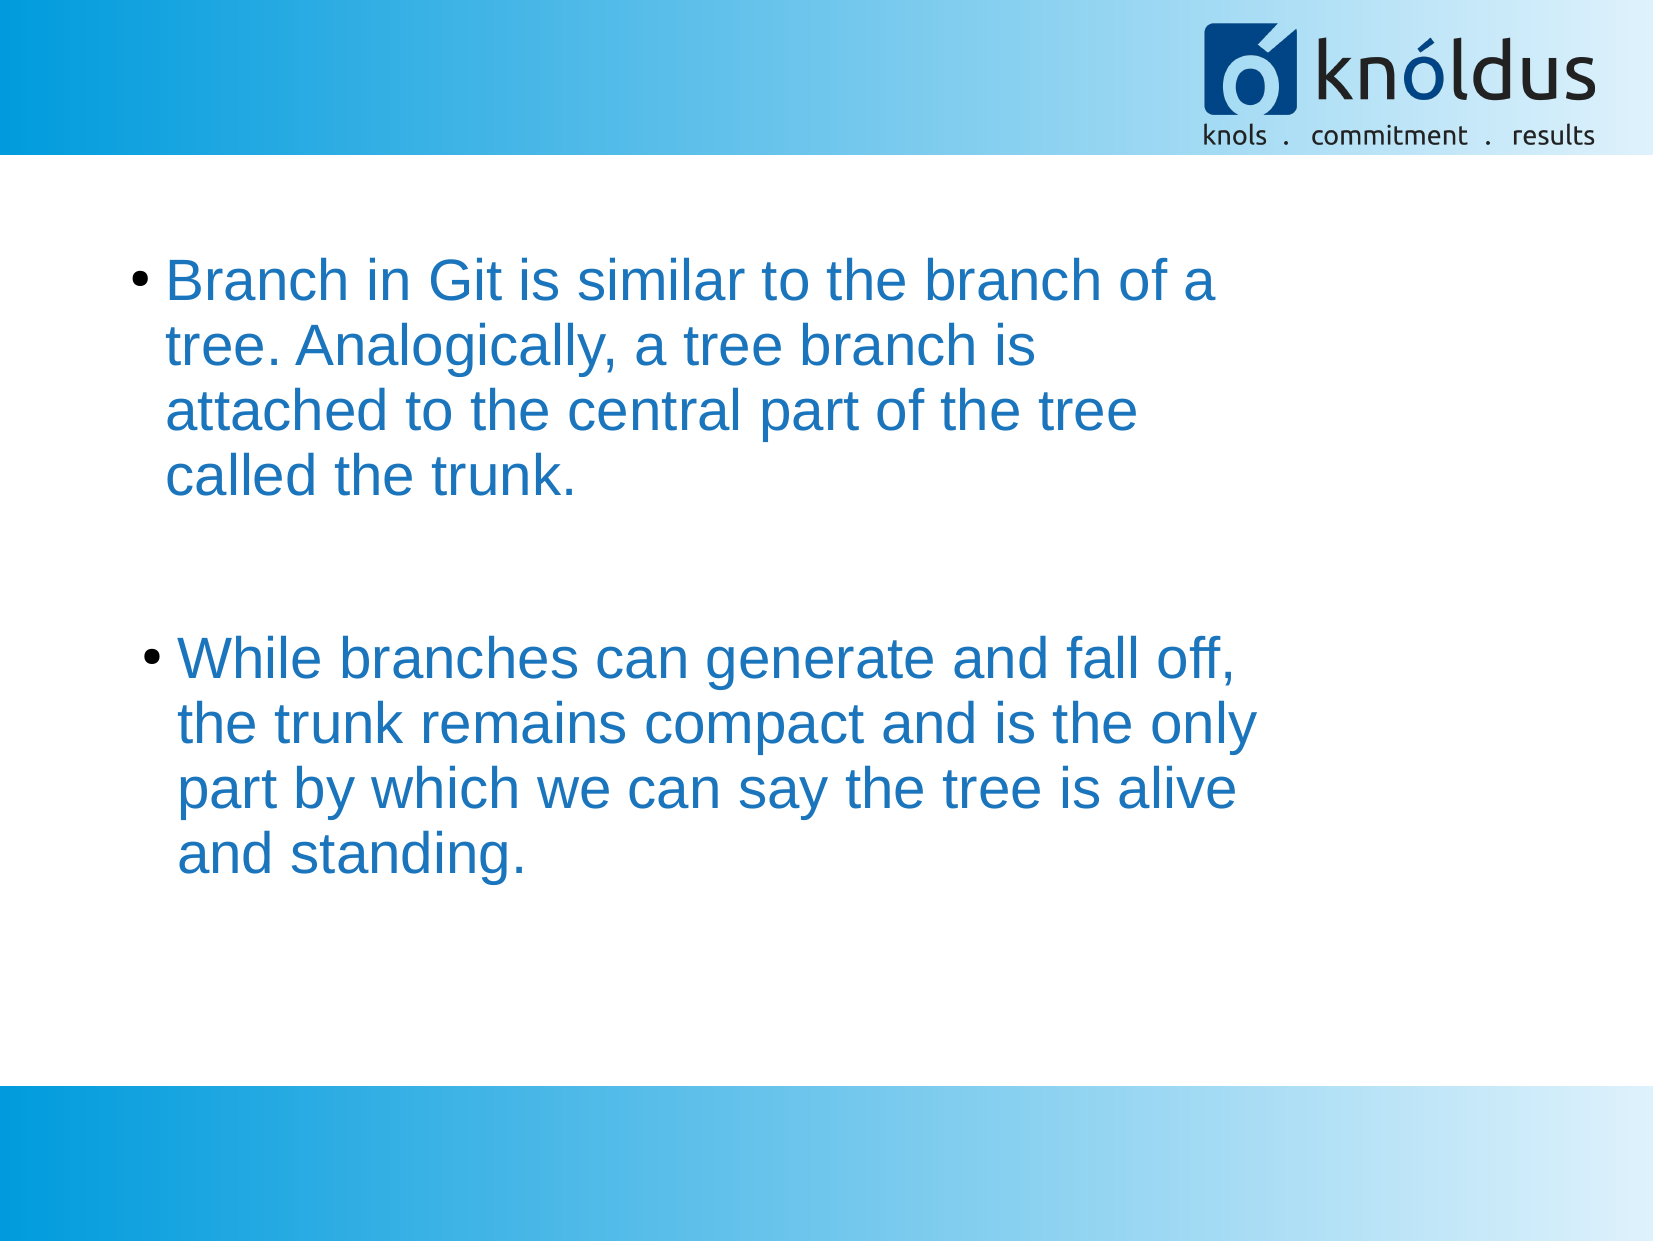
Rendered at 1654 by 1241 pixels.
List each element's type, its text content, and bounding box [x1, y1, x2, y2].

title While branches can generate and fall off, the trunk remains compact and is the only part by which we can say the tree is alive and standing. [141, 625, 1276, 887]
picture [1204, 23, 1595, 145]
title Branch in Git is similar to the branch of a tree. Analogically, a tree branch is attached to the central part of the tree called the trunk. [129, 248, 1264, 509]
